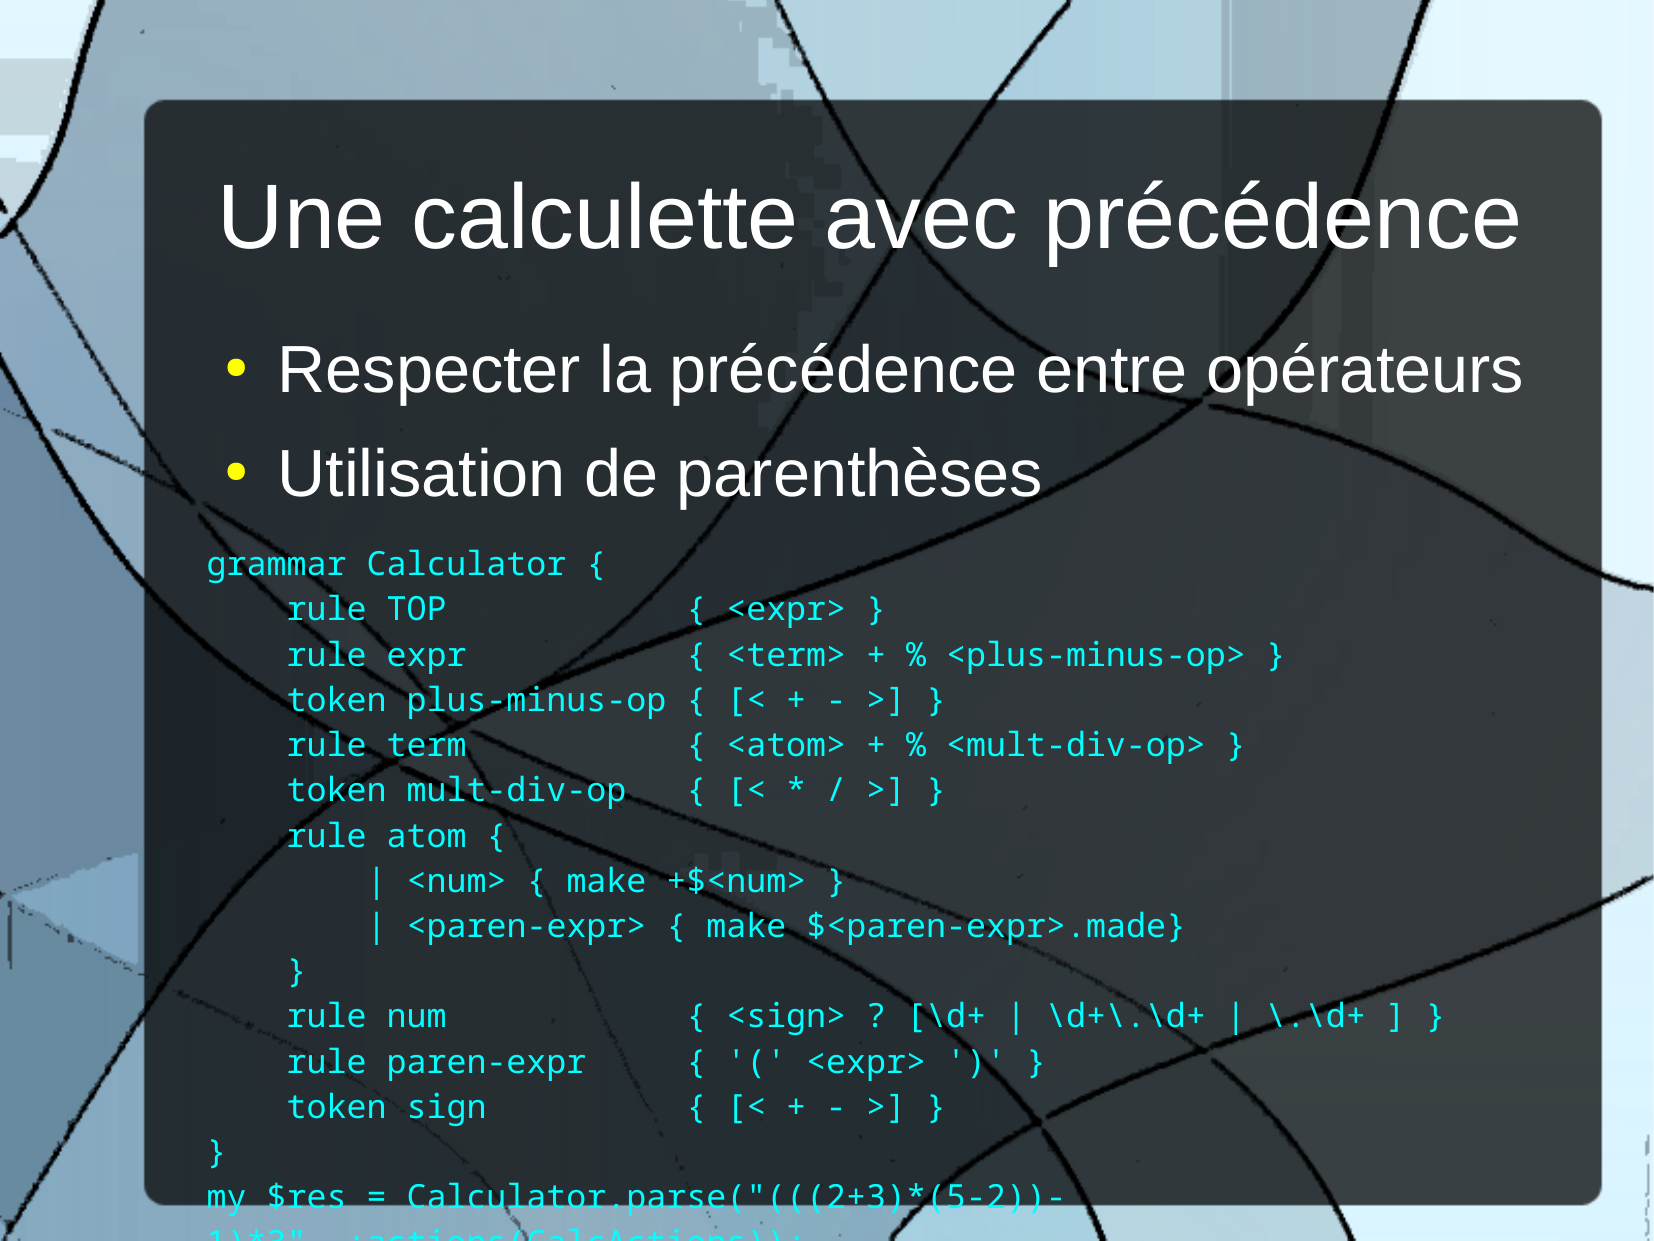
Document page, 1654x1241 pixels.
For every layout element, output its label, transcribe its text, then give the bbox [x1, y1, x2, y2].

title Une calculette avec précédence [159, 108, 1583, 325]
picture [0, 0, 1654, 1241]
list Respecter la précédence entre opérateurs Utilisation de parenthèses grammar Calculator { rule TOP { <expr> } rule expr { <term> + % <plus-minus-op> } token plus-minus-op { [< + - >] } rule term { <atom> + % <mult-div-op> } token mult-div-op { [< * / >] } rule atom { | <num> { make +$<num> } | <paren-expr> { make $<paren-expr>.made} } rule num { <sign> ? [\d+ | \d+\.\d+ | \.\d+ ] } rule paren-expr { '(' <expr> ')' } token sign { [< + - >] } } my $res = Calculator.parse("(((2+3)*(5-2))-1)*3", :actions(CalcActions)); [206, 331, 1571, 1122]
